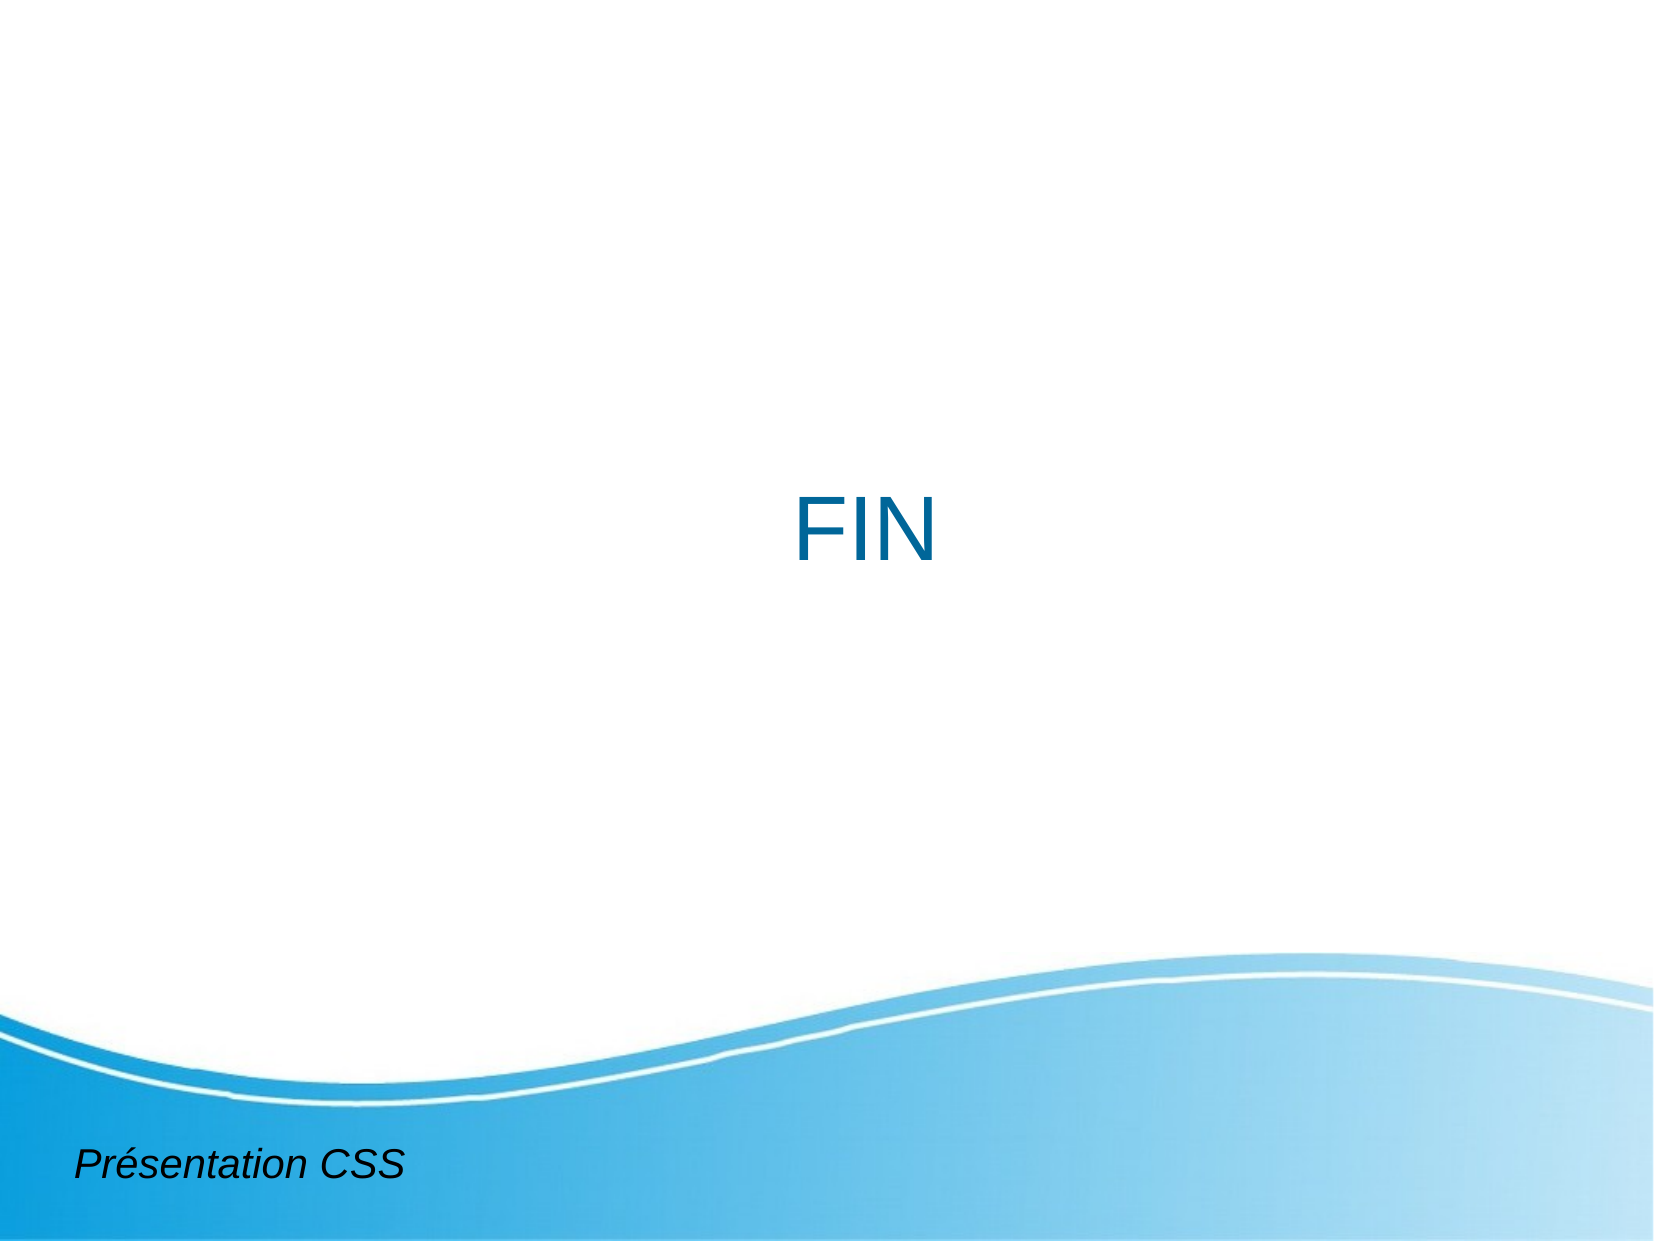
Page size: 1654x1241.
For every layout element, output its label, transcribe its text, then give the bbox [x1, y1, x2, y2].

picture [0, 952, 1654, 1241]
title FIN [174, 221, 1558, 837]
